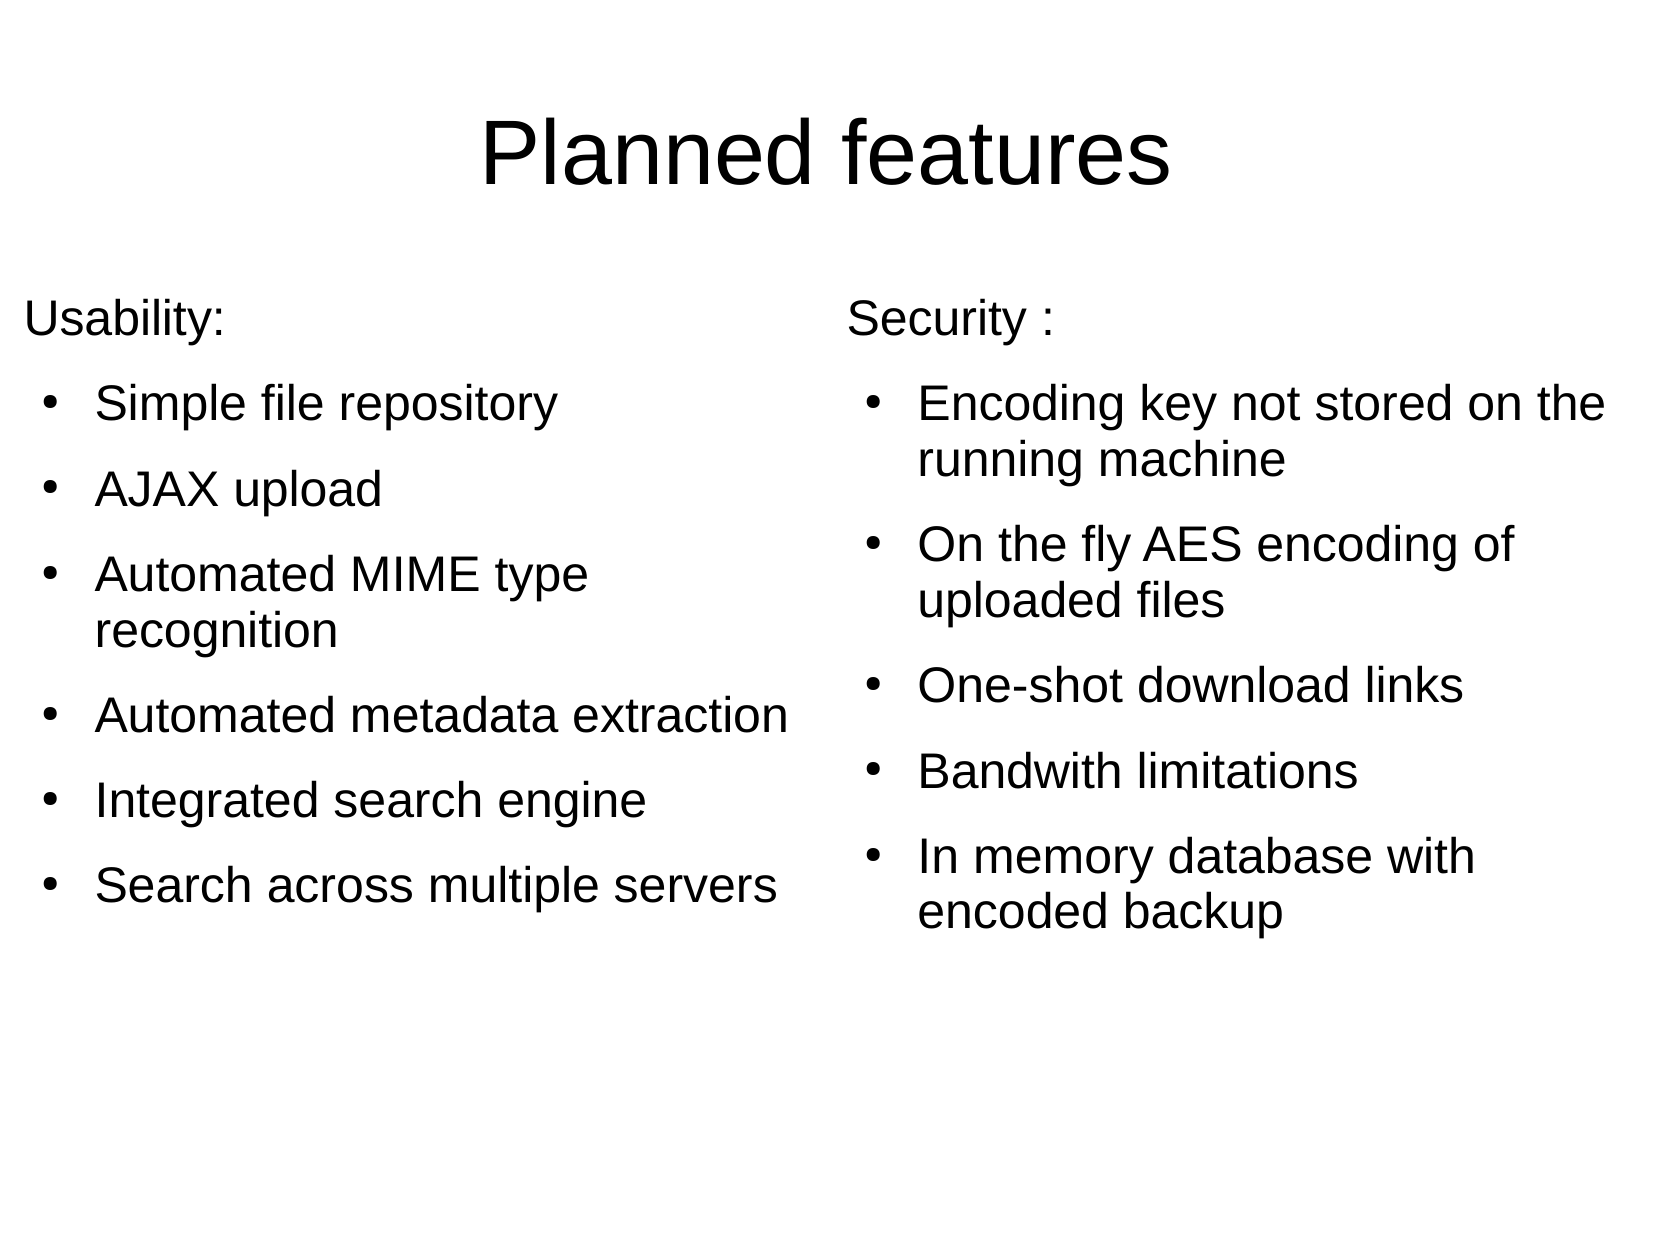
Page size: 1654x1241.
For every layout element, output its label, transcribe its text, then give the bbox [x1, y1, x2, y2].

list Usability: Simple file repository AJAX upload Automated MIME type recognition Automated metadata extraction Integrated search engine Search across multiple servers [23, 290, 808, 1111]
list Security : Encoding key not stored on the running machine On the fly AES encoding of uploaded files One-shot download links Bandwith limitations In memory database with encoded backup [846, 290, 1631, 1111]
title Planned features [82, 49, 1571, 257]
